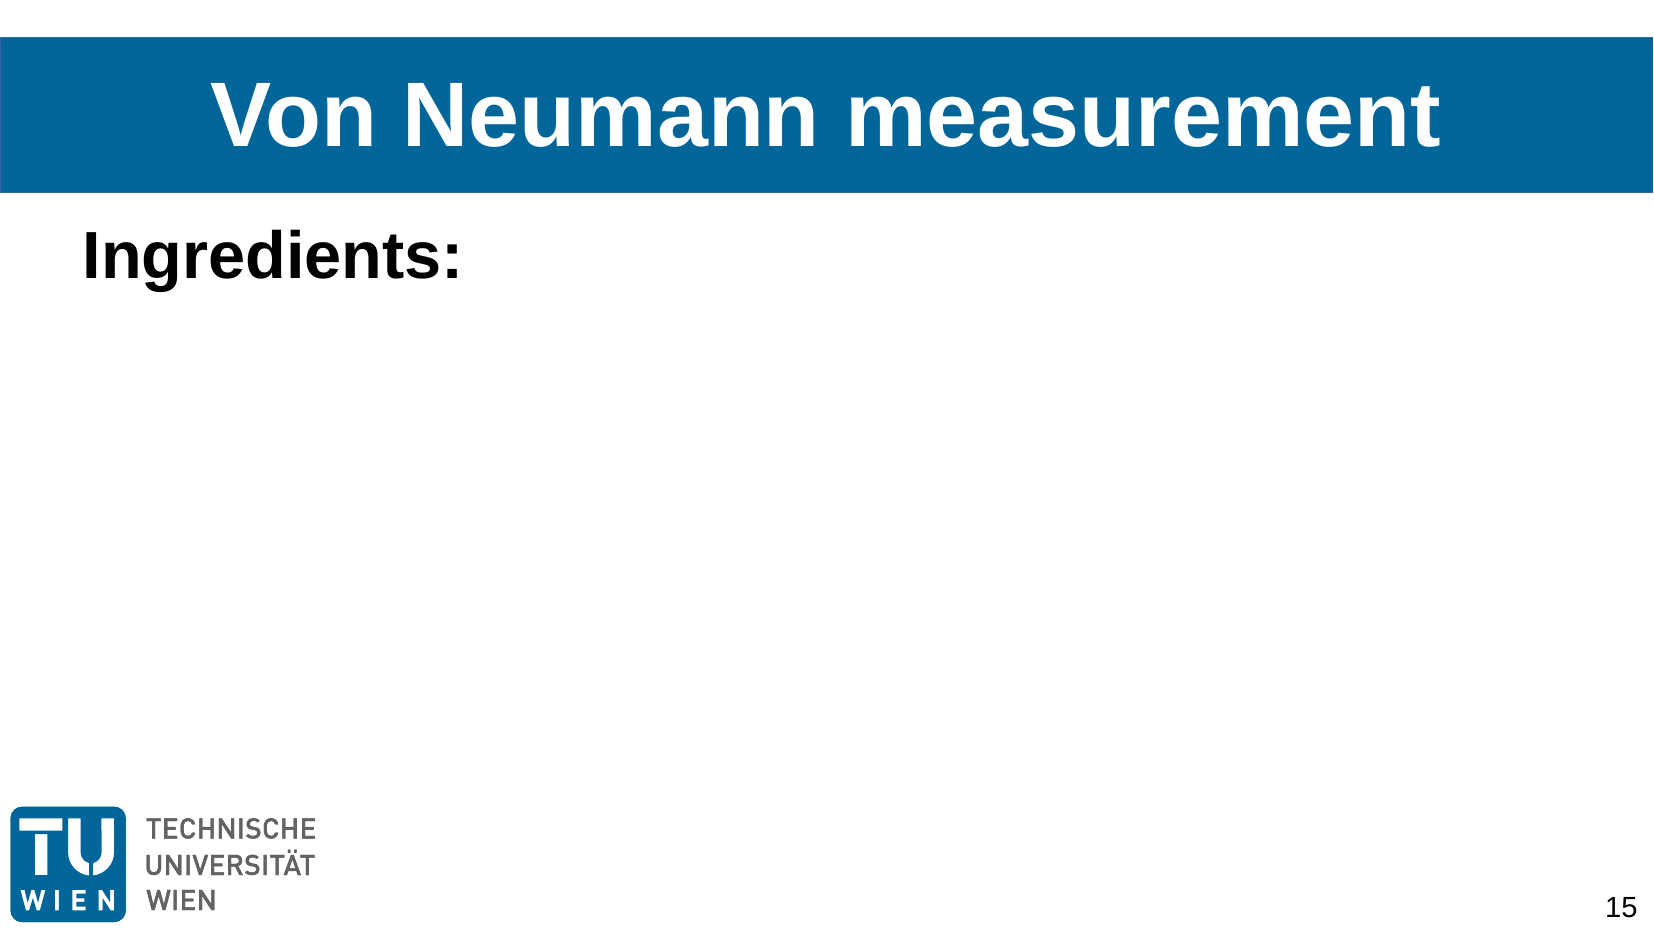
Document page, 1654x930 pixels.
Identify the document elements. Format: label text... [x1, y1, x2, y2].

list Ingredients: [82, 217, 1571, 301]
title Von Neumann measurement [0, 37, 1653, 193]
